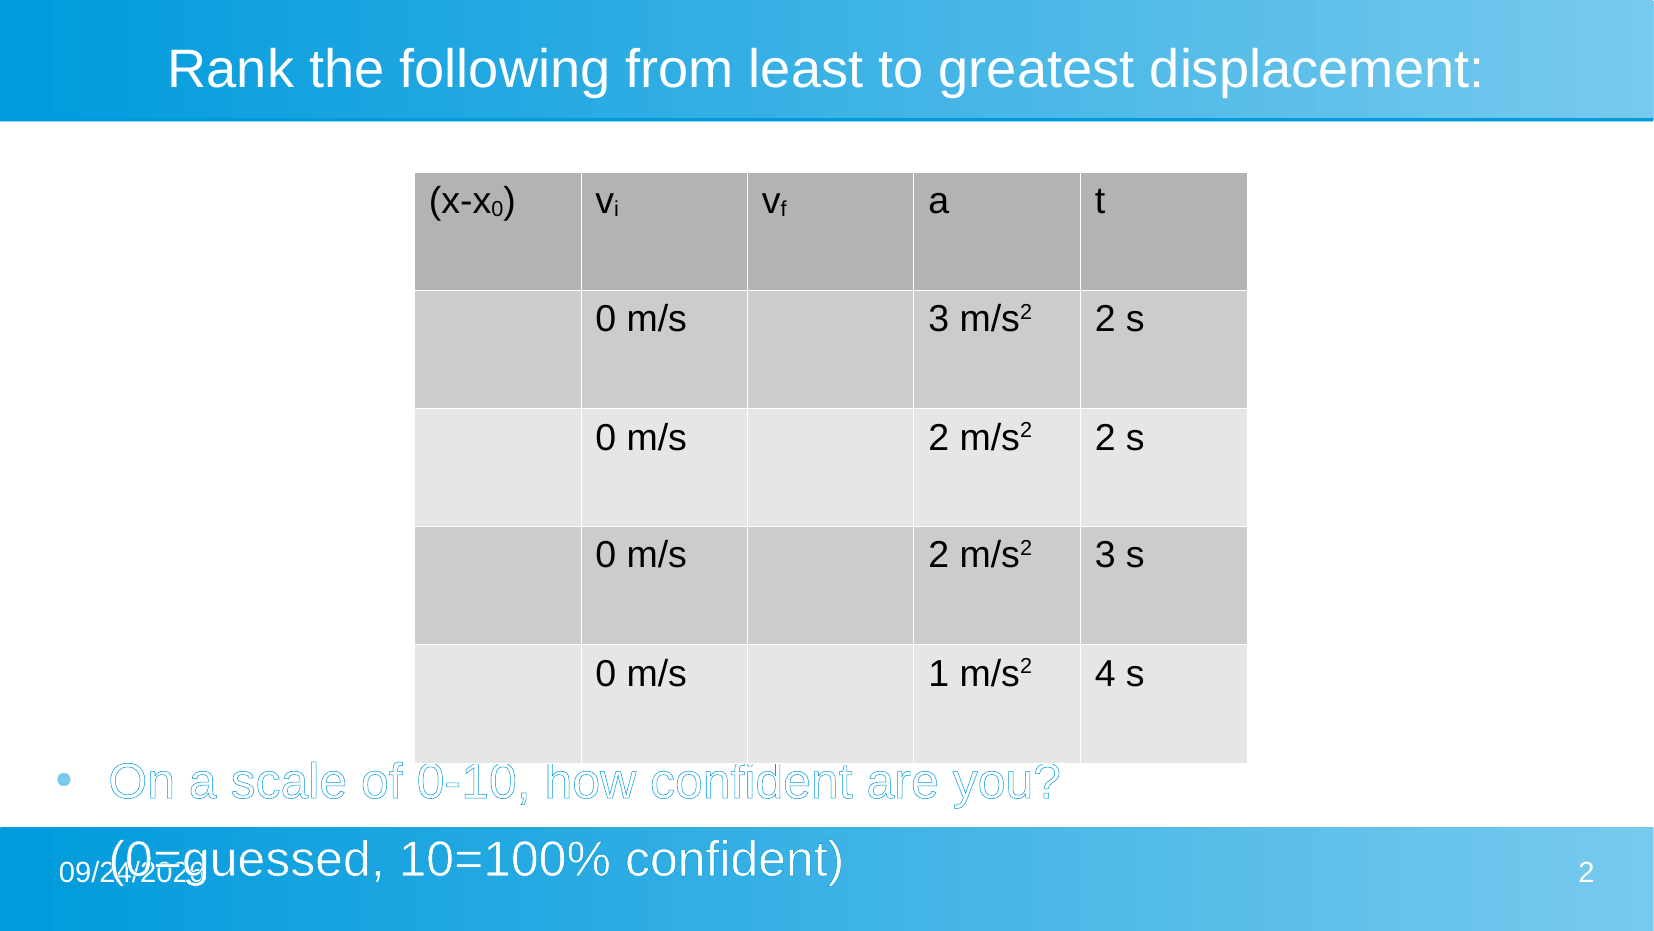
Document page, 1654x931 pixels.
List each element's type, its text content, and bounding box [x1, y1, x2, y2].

table_cell 2 s [1081, 291, 1247, 408]
table_cell 2 s [1081, 409, 1247, 526]
table_cell 0 m/s [582, 645, 747, 763]
table_cell 3 m/s2 [914, 291, 1080, 408]
table_header a [914, 173, 1080, 290]
table_cell 0 m/s [582, 409, 747, 526]
table_cell 2 m/s2 [914, 409, 1080, 526]
table_cell [415, 409, 581, 526]
table_cell [415, 527, 581, 644]
table_cell [748, 409, 913, 526]
table_cell 2 m/s2 [914, 527, 1080, 644]
table_header t [1081, 173, 1247, 290]
table_cell [415, 645, 581, 763]
list On a scale of 0-10, how confident are you? (0=guessed, 10=100% confident) [37, 675, 1573, 931]
table_cell [748, 291, 913, 408]
table_header vf [748, 173, 913, 290]
table_cell 3 s [1081, 527, 1247, 644]
table_cell [415, 291, 581, 408]
table_cell 0 m/s [582, 527, 747, 644]
table_cell 0 m/s [582, 291, 747, 408]
table_cell [748, 645, 913, 763]
table_header vi [582, 173, 747, 290]
table_cell [748, 527, 913, 644]
title Rank the following from least to greatest displacement: [59, 8, 1595, 130]
table_cell 1 m/s2 [914, 645, 1080, 763]
table_header (x-x0) [415, 173, 581, 290]
table_cell 4 s [1081, 645, 1247, 763]
